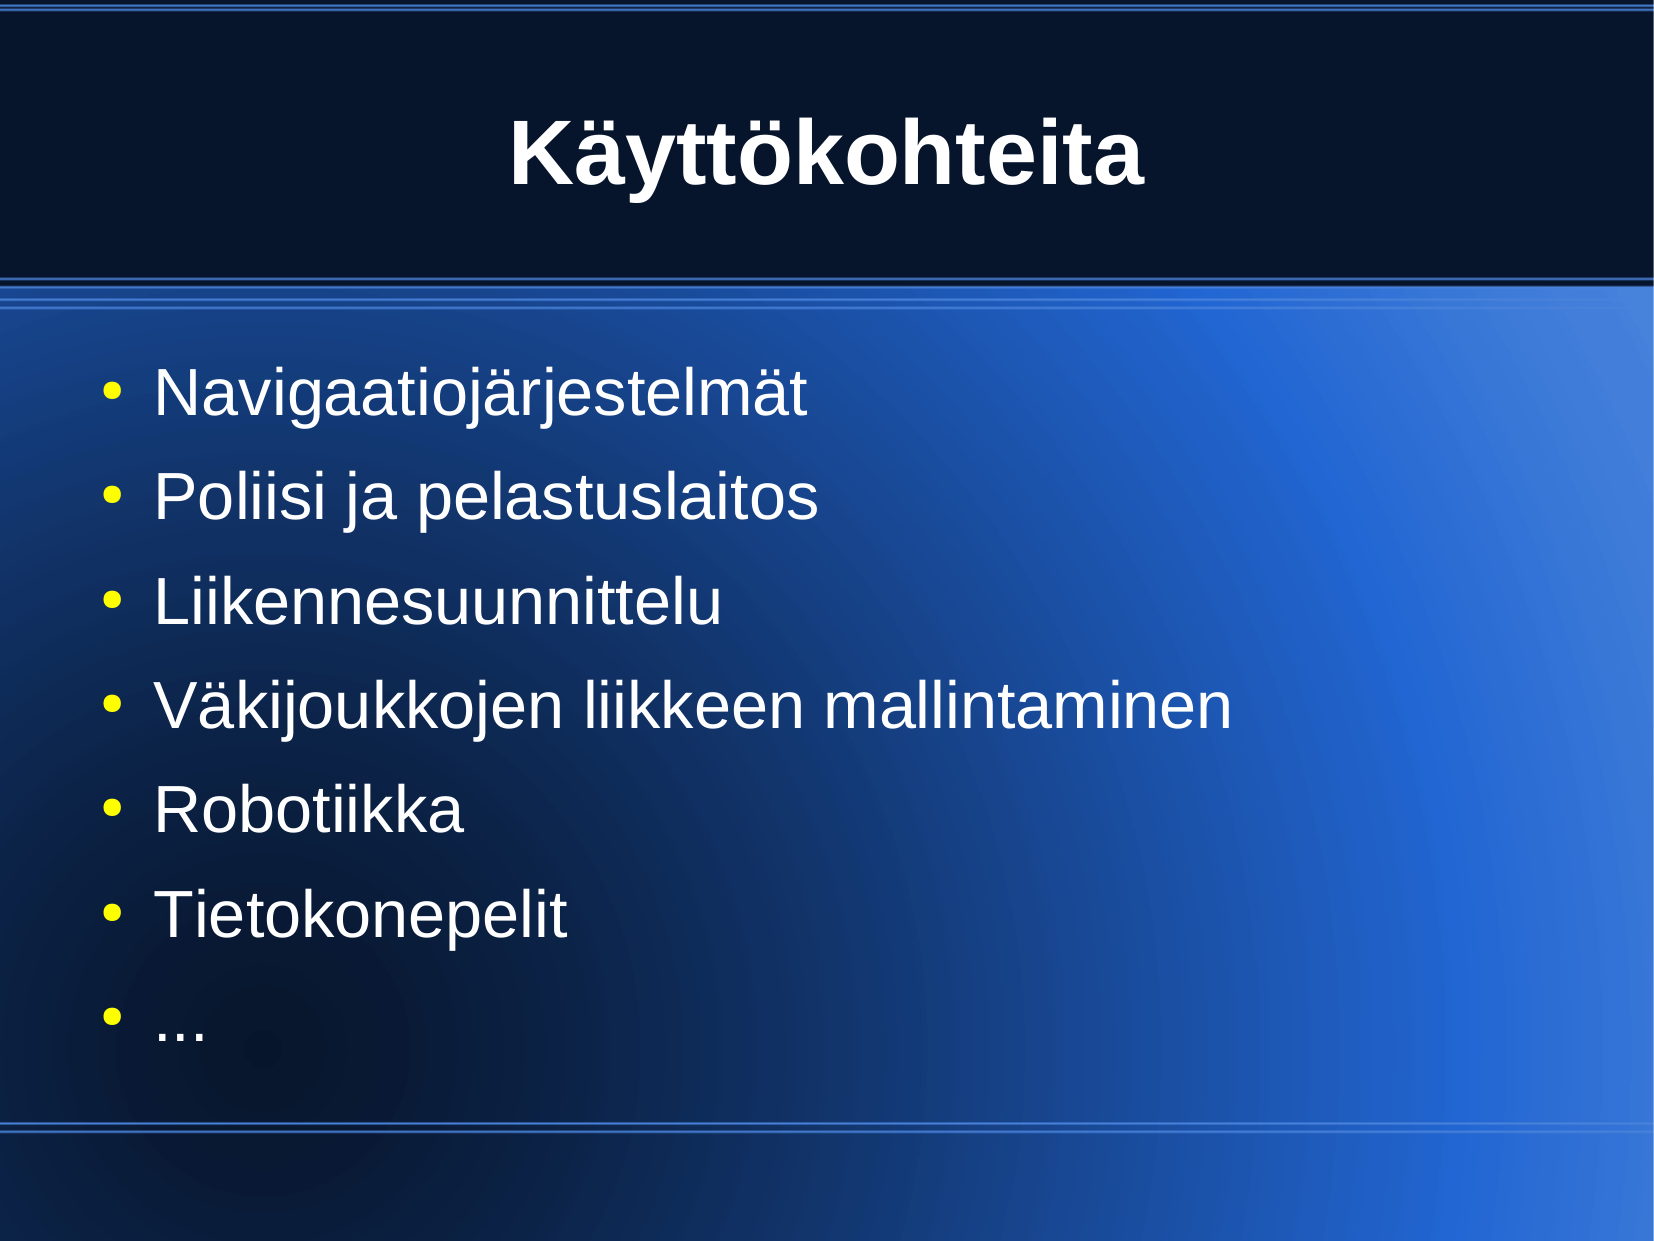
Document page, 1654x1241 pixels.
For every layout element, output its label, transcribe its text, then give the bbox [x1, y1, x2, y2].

picture [0, 0, 1654, 1241]
title Käyttökohteita [82, 49, 1571, 257]
list Navigaatiojärjestelmät Poliisi ja pelastuslaitos Liikennesuunnittelu Väkijoukkojen liikkeen mallintaminen Robotiikka Tietokonepelit ... [82, 355, 1571, 1058]
